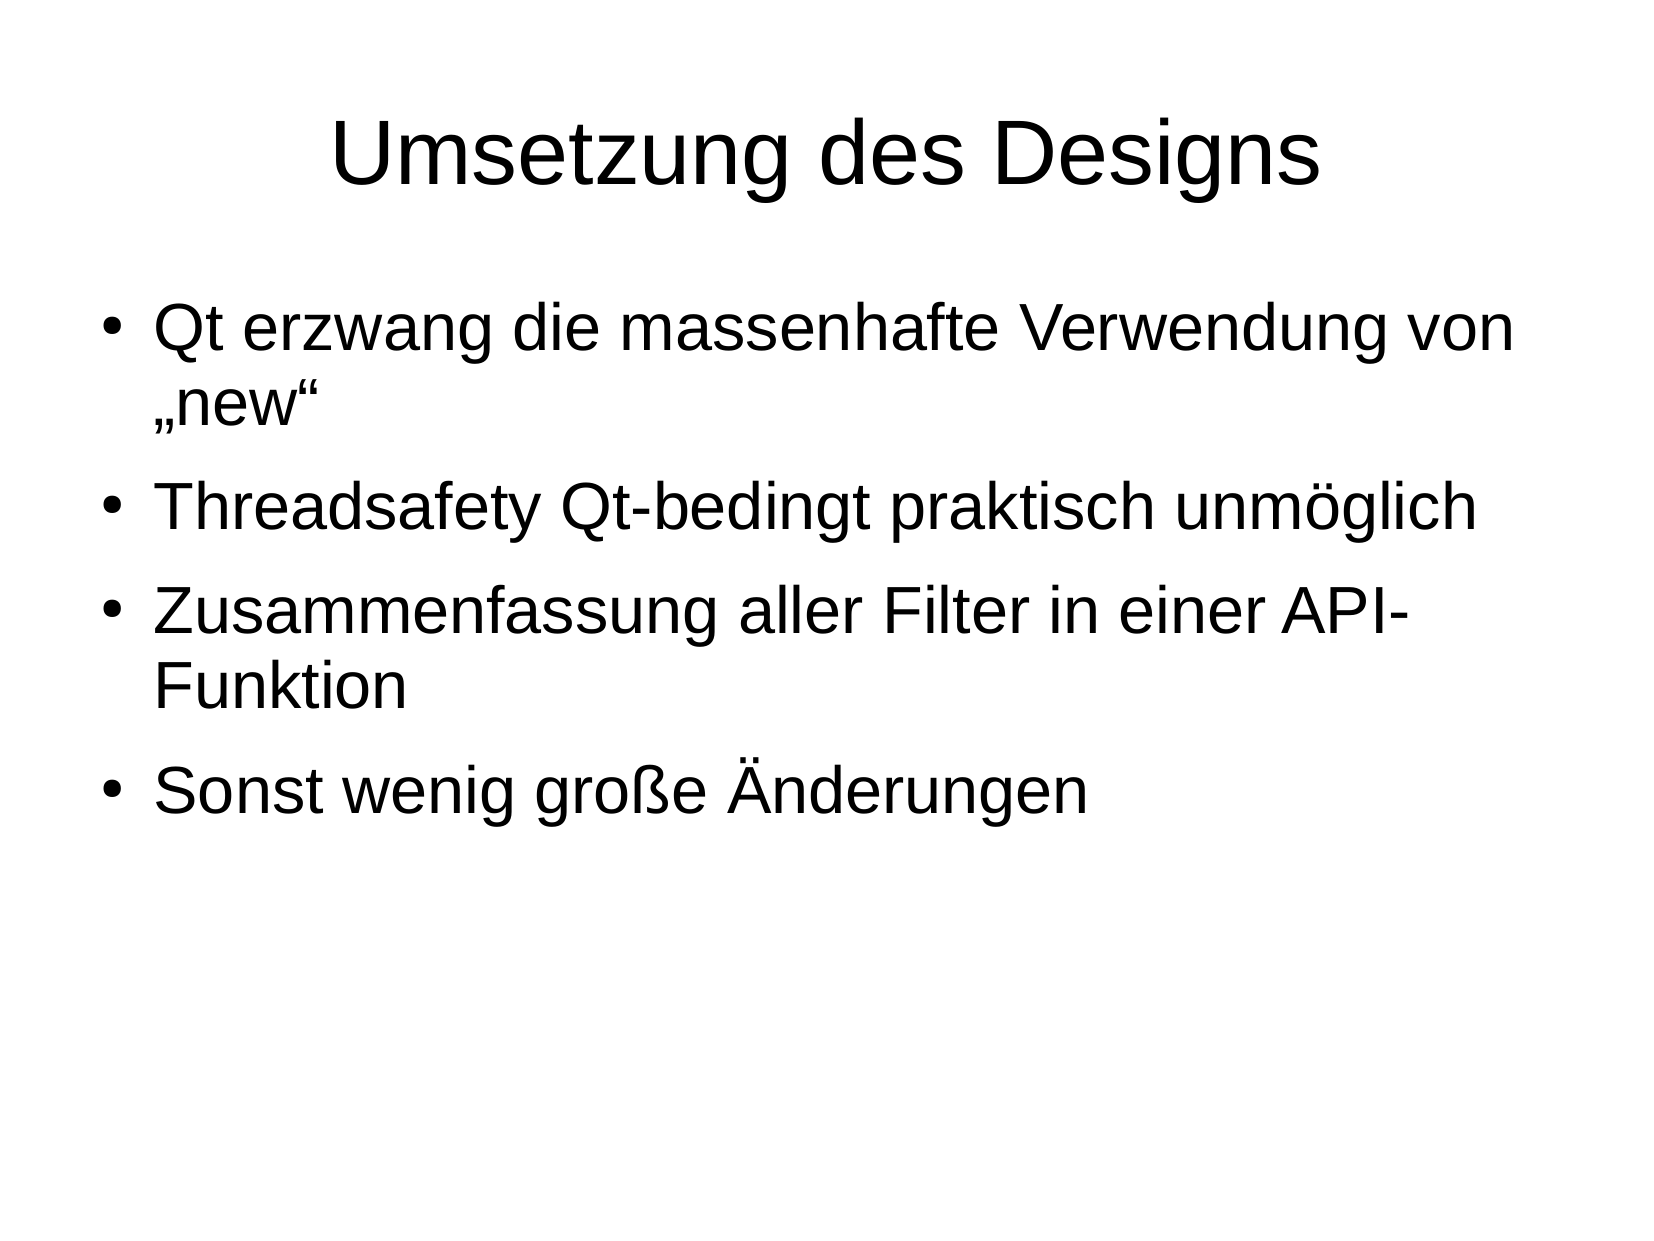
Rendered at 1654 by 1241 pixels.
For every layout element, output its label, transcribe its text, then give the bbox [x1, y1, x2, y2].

title Umsetzung des Designs [82, 49, 1571, 257]
list Qt erzwang die massenhafte Verwendung von „new“ Threadsafety Qt-bedingt praktisch unmöglich Zusammenfassung aller Filter in einer API-Funktion Sonst wenig große Änderungen [82, 290, 1571, 1010]
